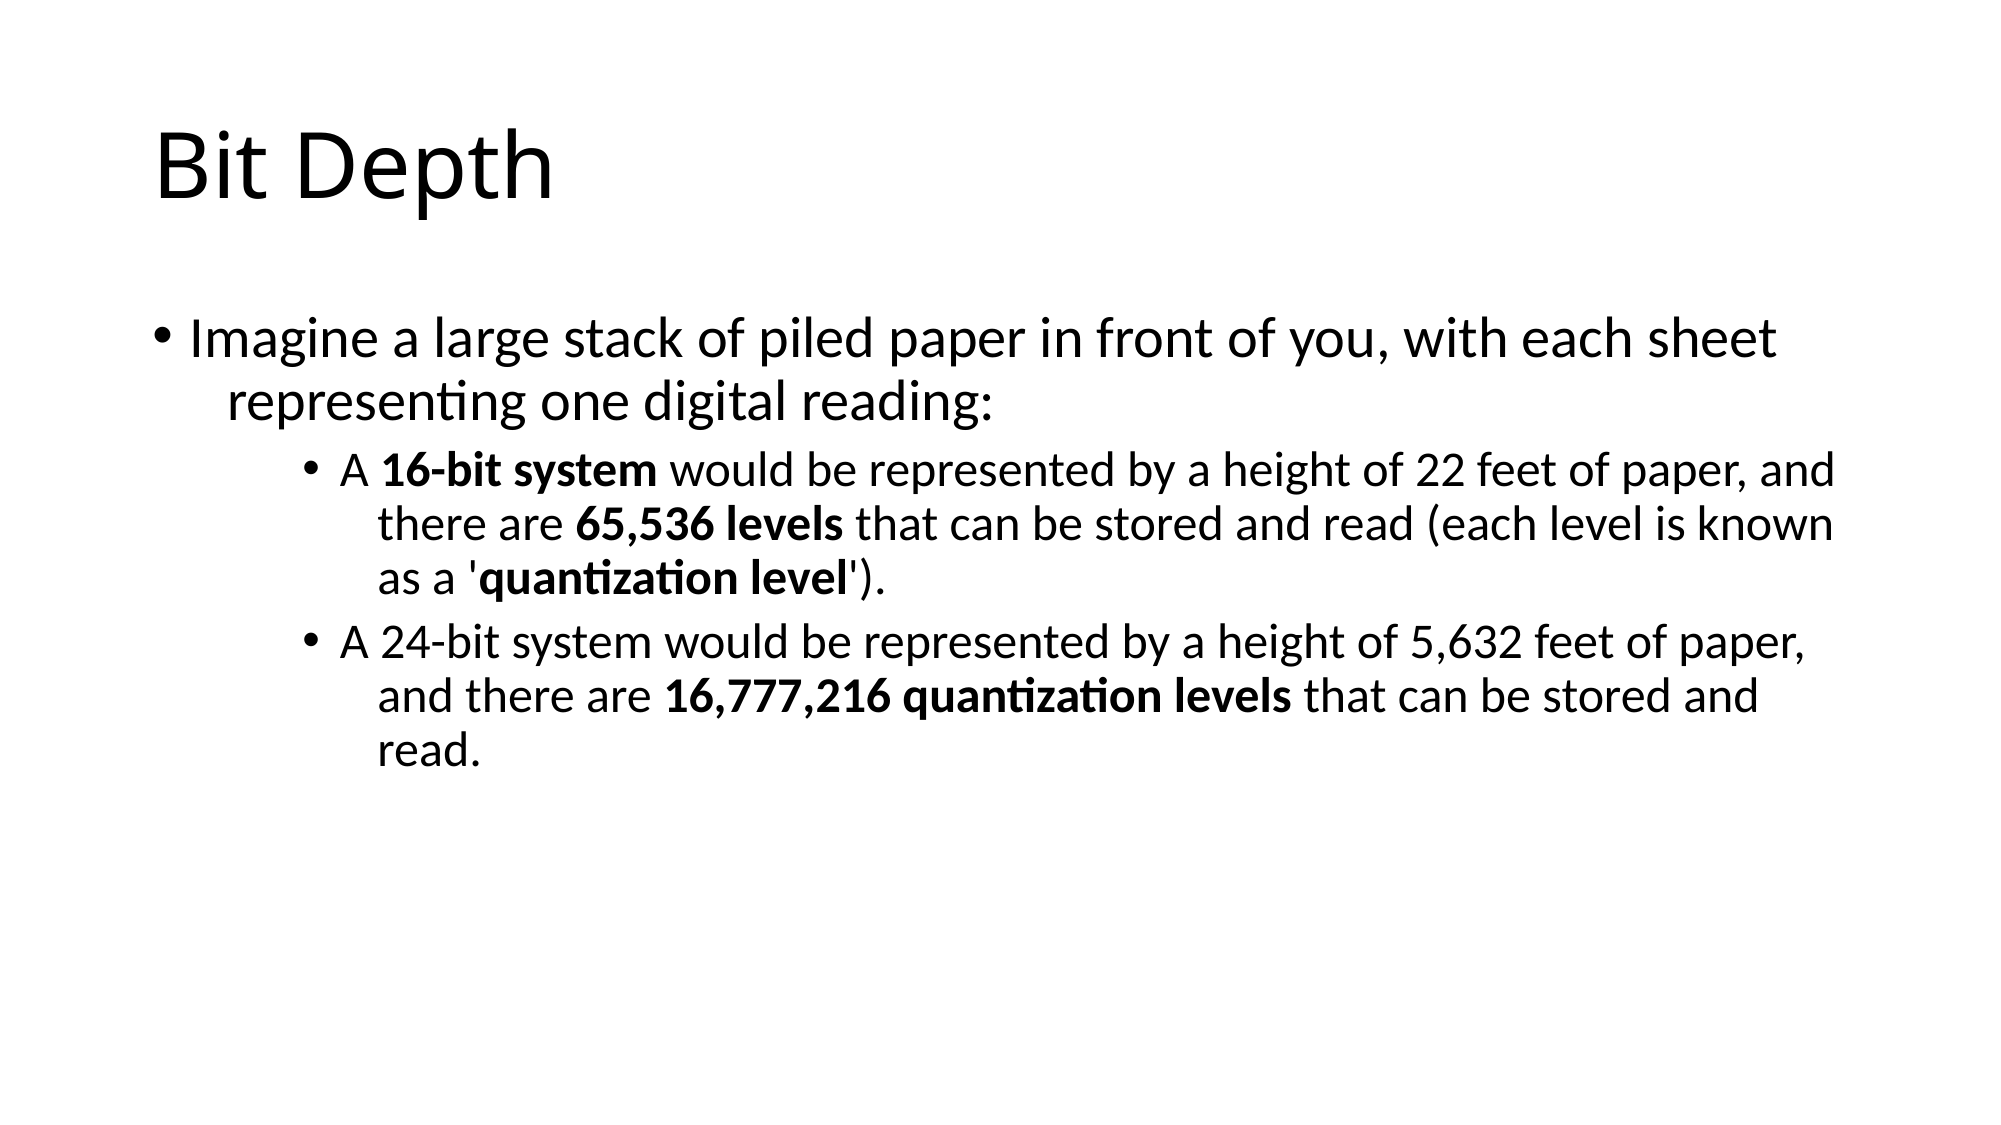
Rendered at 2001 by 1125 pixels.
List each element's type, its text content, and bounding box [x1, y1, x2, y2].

list Imagine a large stack of piled paper in front of you, with each sheet representing one digital reading: A 16-bit system would be represented by a height of 22 feet of paper, and there are 65,536 levels that can be stored and read (each level is known as a 'quantization level'). A 24-bit system would be represented by a height of 5,632 feet of paper, and there are 16,777,216 quantization levels that can be stored and read. [137, 299, 1863, 1014]
title Bit Depth [137, 59, 1863, 278]
